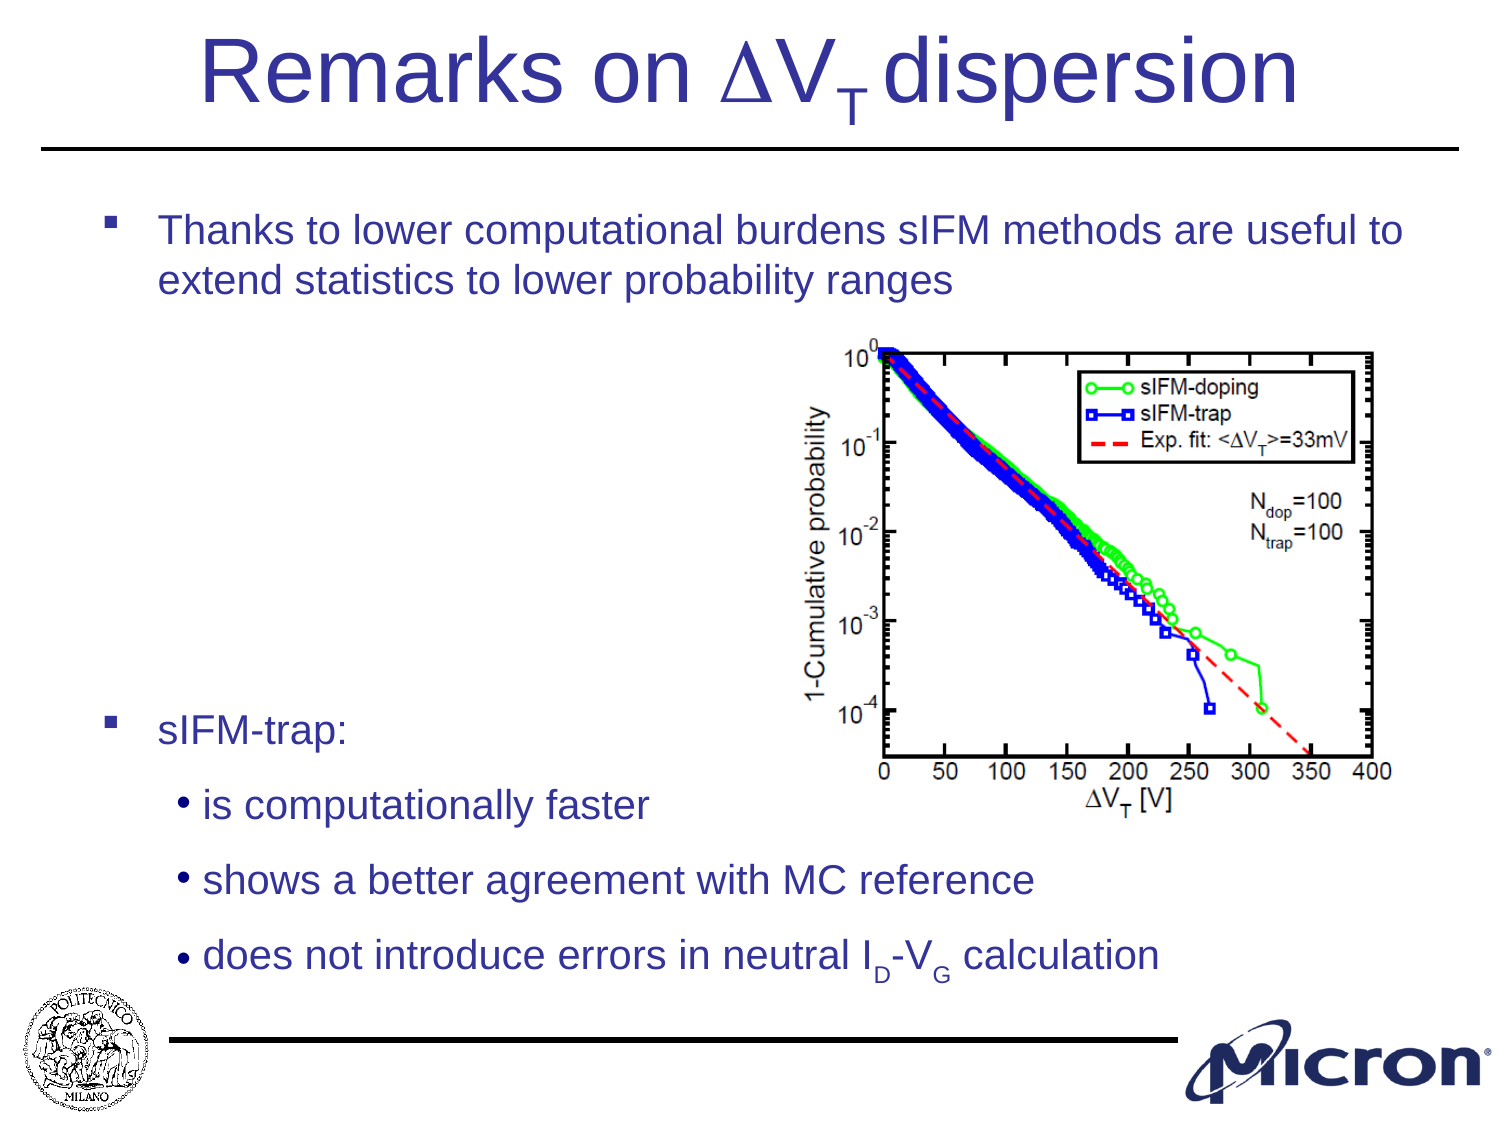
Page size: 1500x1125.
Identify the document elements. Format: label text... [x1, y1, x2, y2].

picture [12, 968, 163, 1125]
picture [1178, 1012, 1500, 1110]
text_box Thanks to lower computational burdens sIFM methods are useful to extend statistics to lower probability ranges sIFM-trap: is computationally faster shows a better agreement with MC reference does not introduce errors in neutral ID-VG calculation [86, 194, 1475, 996]
title Remarks on VT dispersion [76, 3, 1424, 144]
